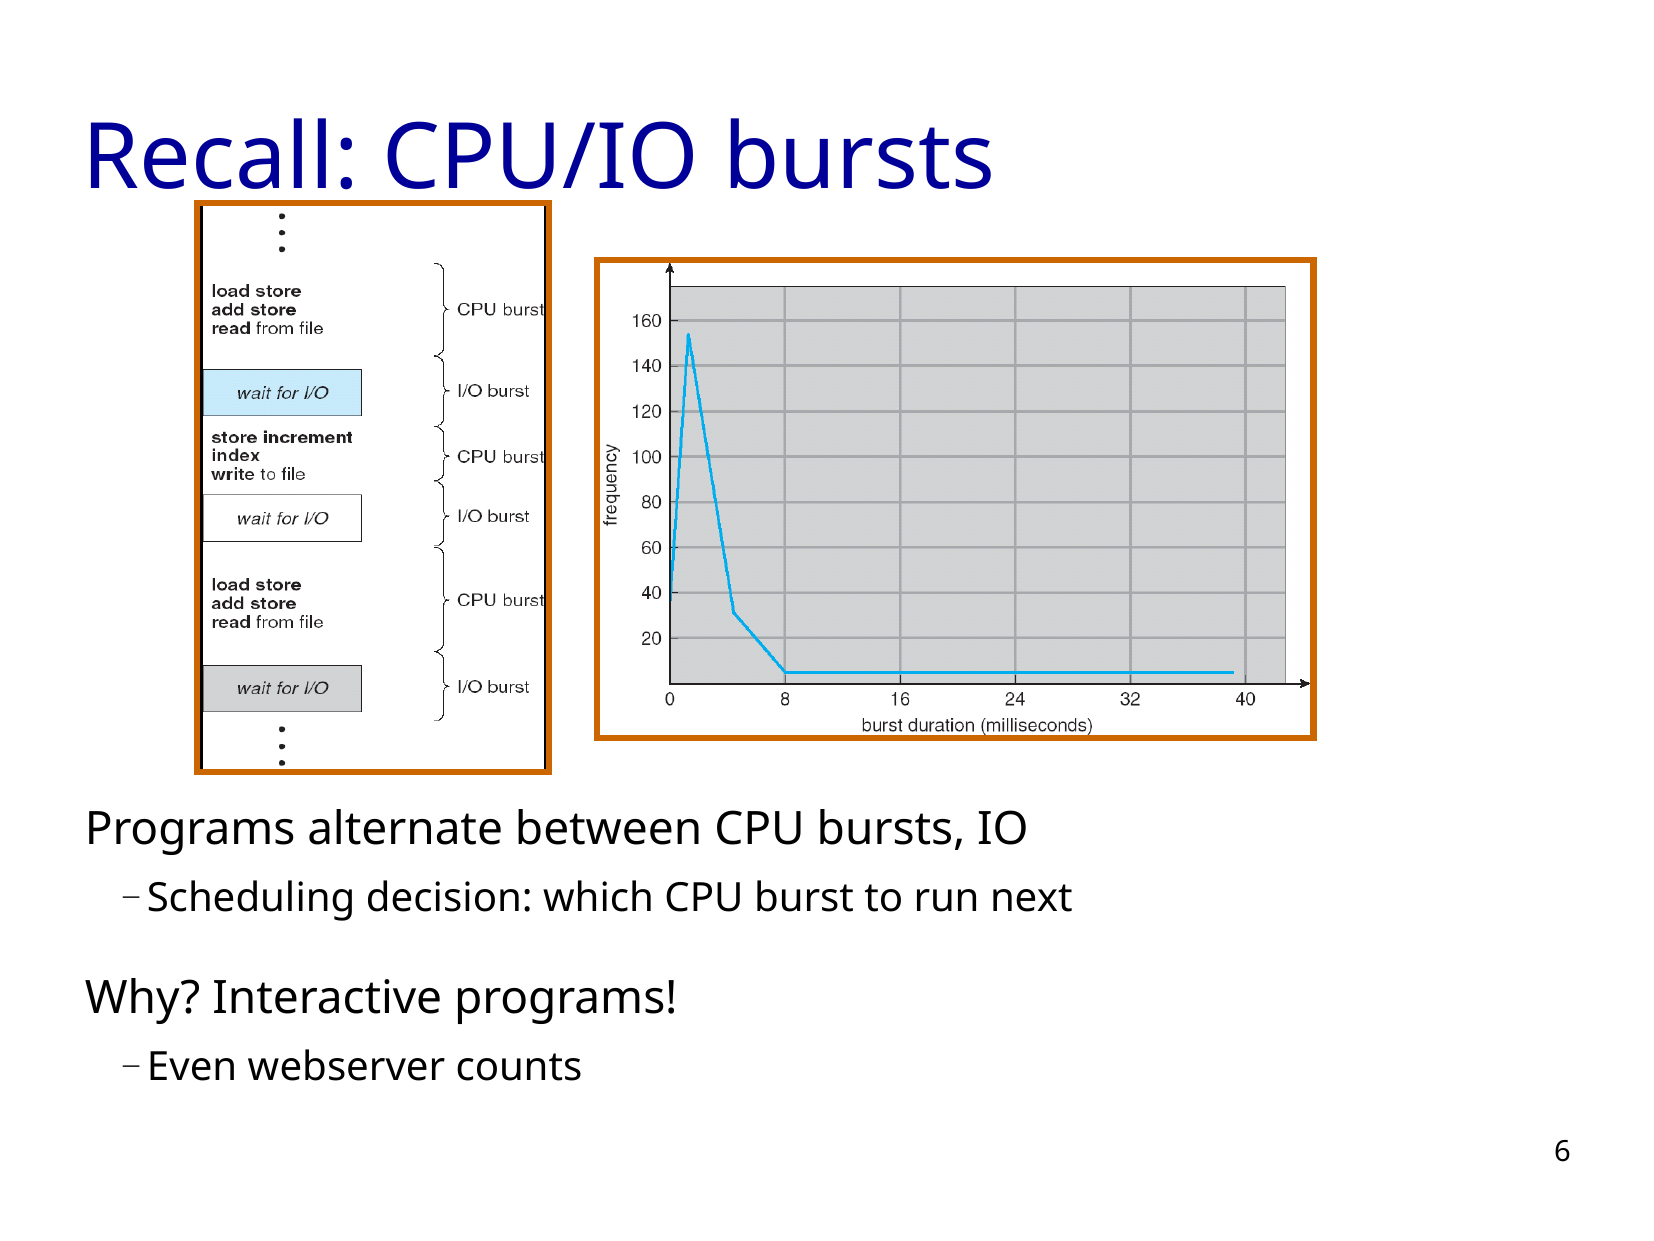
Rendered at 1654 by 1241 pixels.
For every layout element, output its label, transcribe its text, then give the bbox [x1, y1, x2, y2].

picture [200, 206, 546, 769]
list Programs alternate between CPU bursts, IO Scheduling decision: which CPU burst to run next Why? Interactive programs! Even webserver counts [60, 795, 1571, 1096]
title Recall: CPU/IO bursts [82, 49, 1571, 257]
picture [600, 262, 1311, 736]
